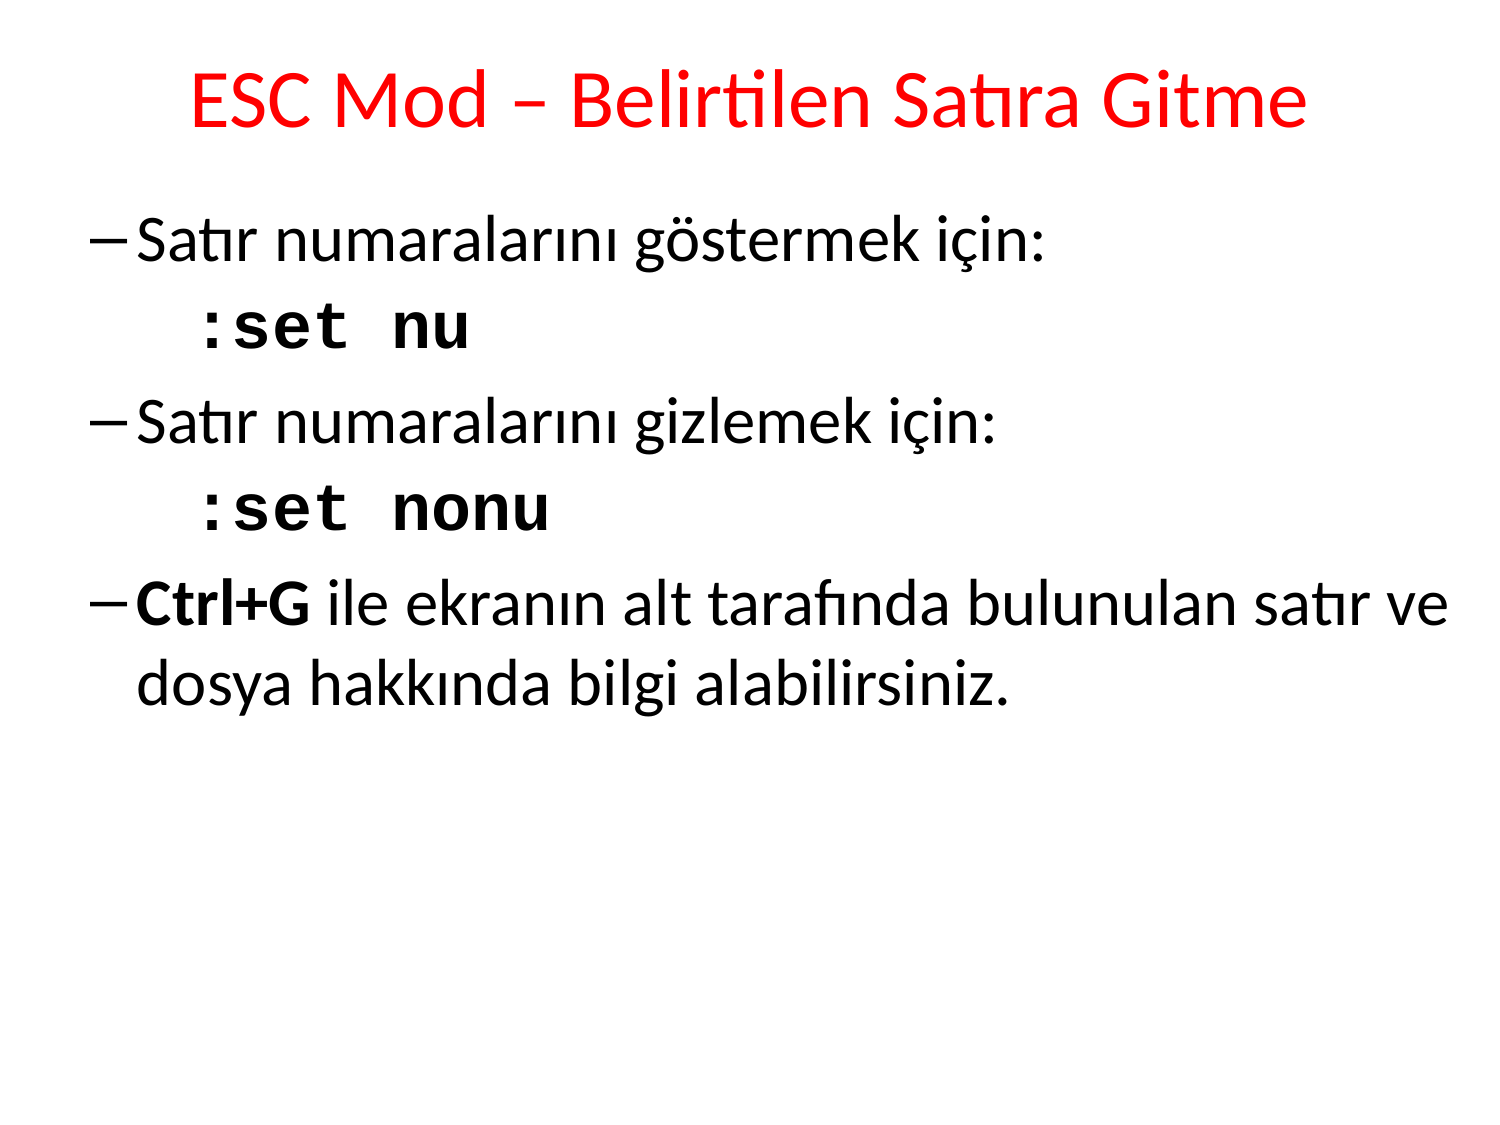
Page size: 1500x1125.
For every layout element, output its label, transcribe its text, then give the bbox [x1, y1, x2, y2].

title ESC Mod – Belirtilen Satıra Gitme [0, 0, 1500, 187]
list Satır numaralarını göstermek için: :set nu Satır numaralarını gizlemek için: :set nonu Ctrl+G ile ekranın alt tarafında bulunulan satır ve dosya hakkında bilgi alabilirsiniz. [0, 187, 1500, 1091]
